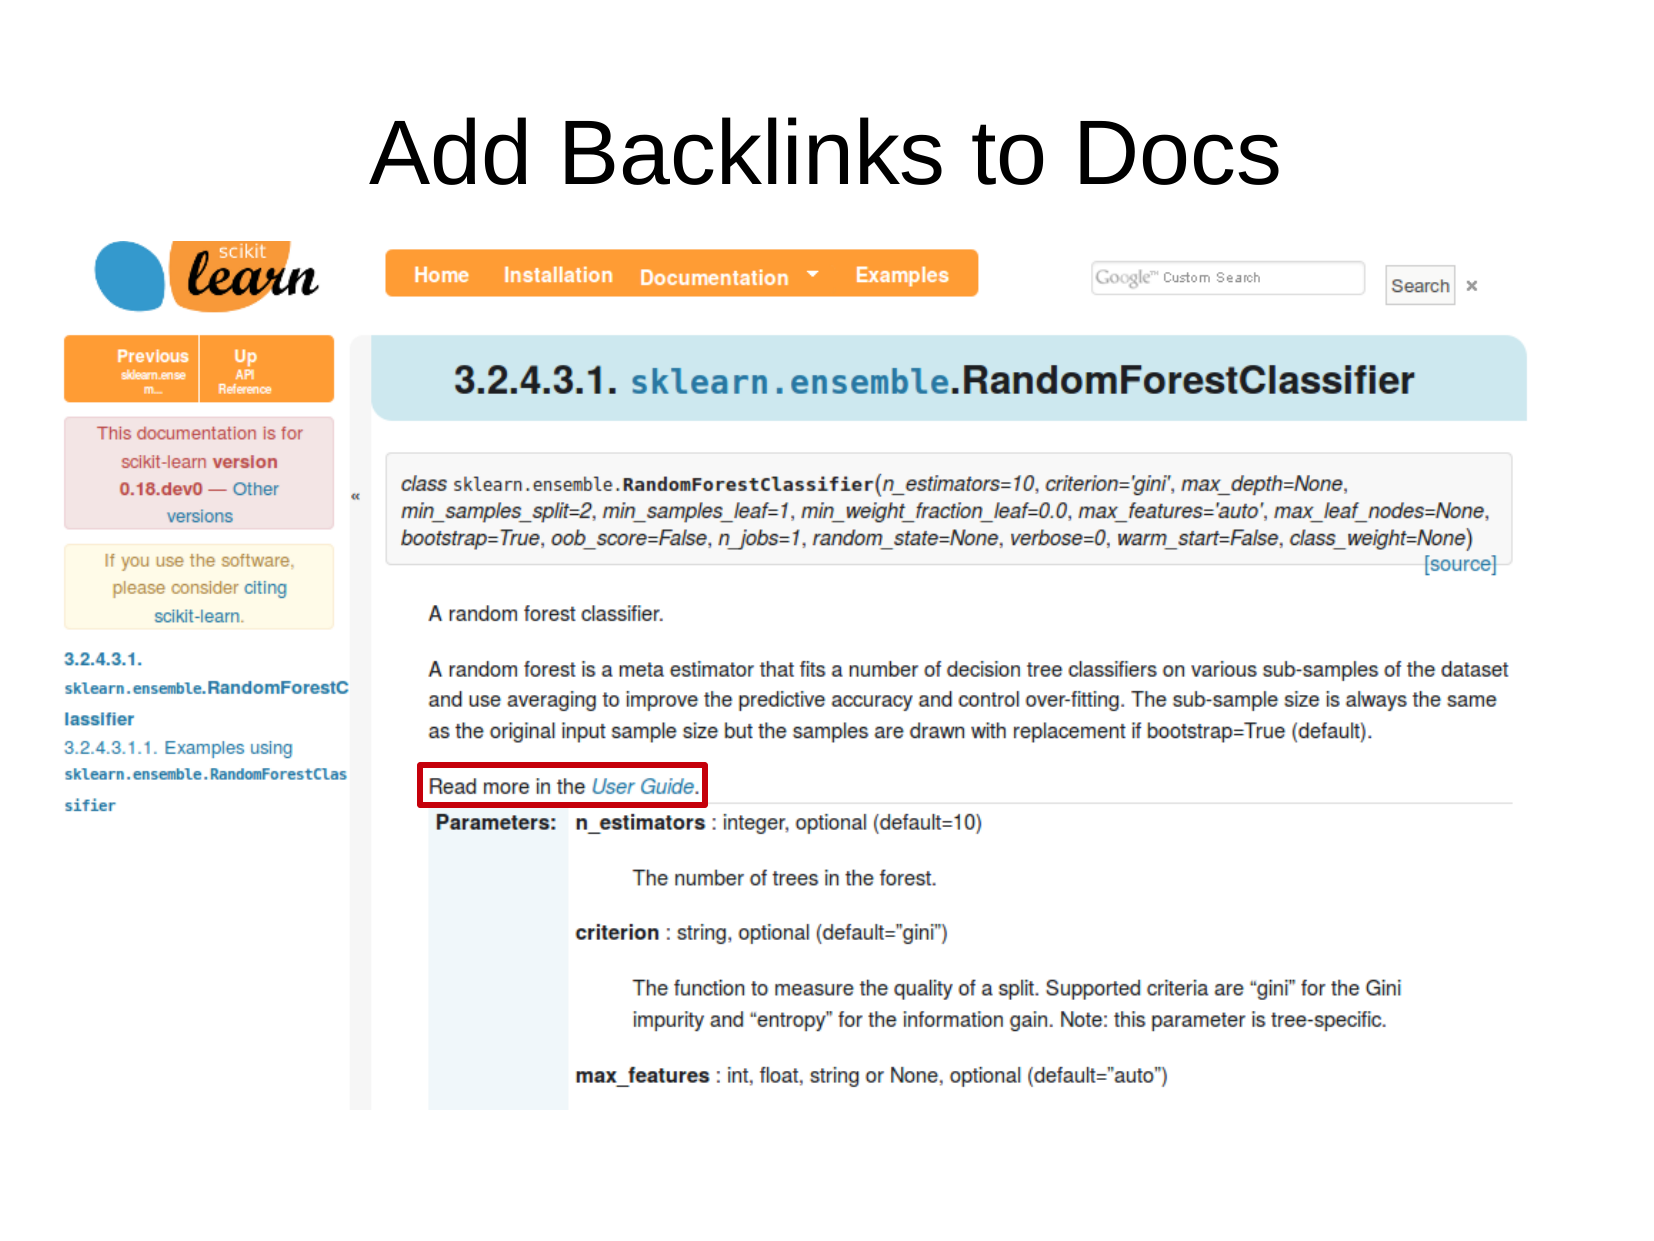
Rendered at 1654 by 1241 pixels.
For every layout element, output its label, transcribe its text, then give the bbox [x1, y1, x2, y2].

picture [30, 241, 1610, 1111]
title Add Backlinks to Docs [82, 49, 1571, 241]
